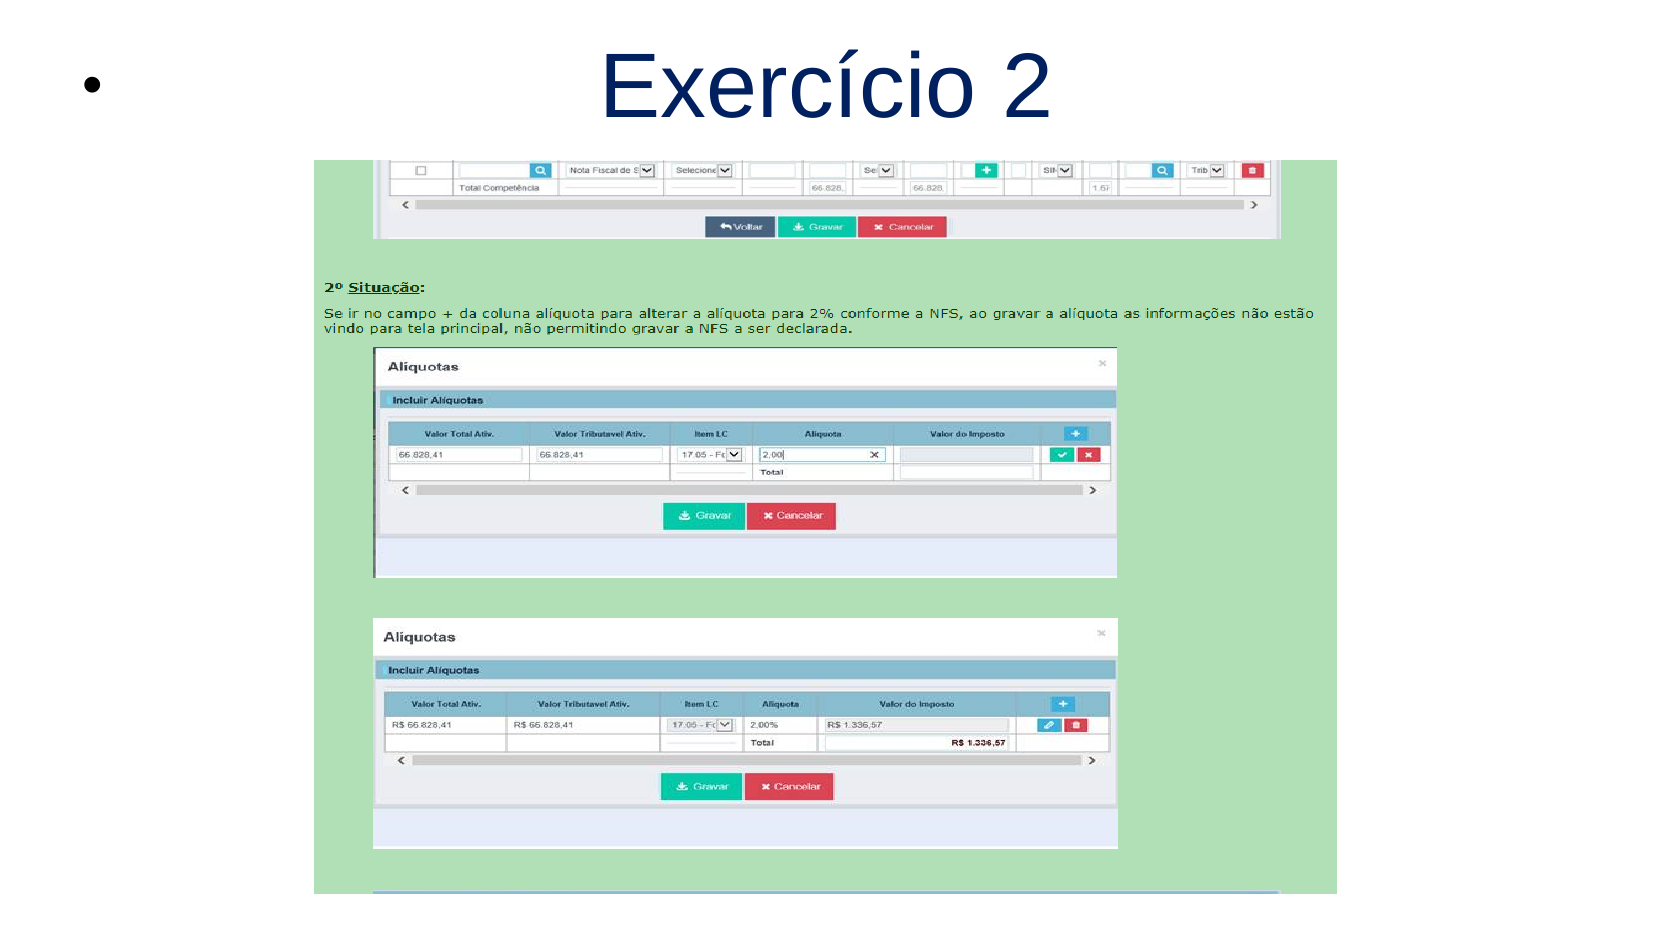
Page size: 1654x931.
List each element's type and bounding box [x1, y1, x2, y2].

subtitle [82, 37, 1571, 140]
picture [306, 160, 1347, 894]
